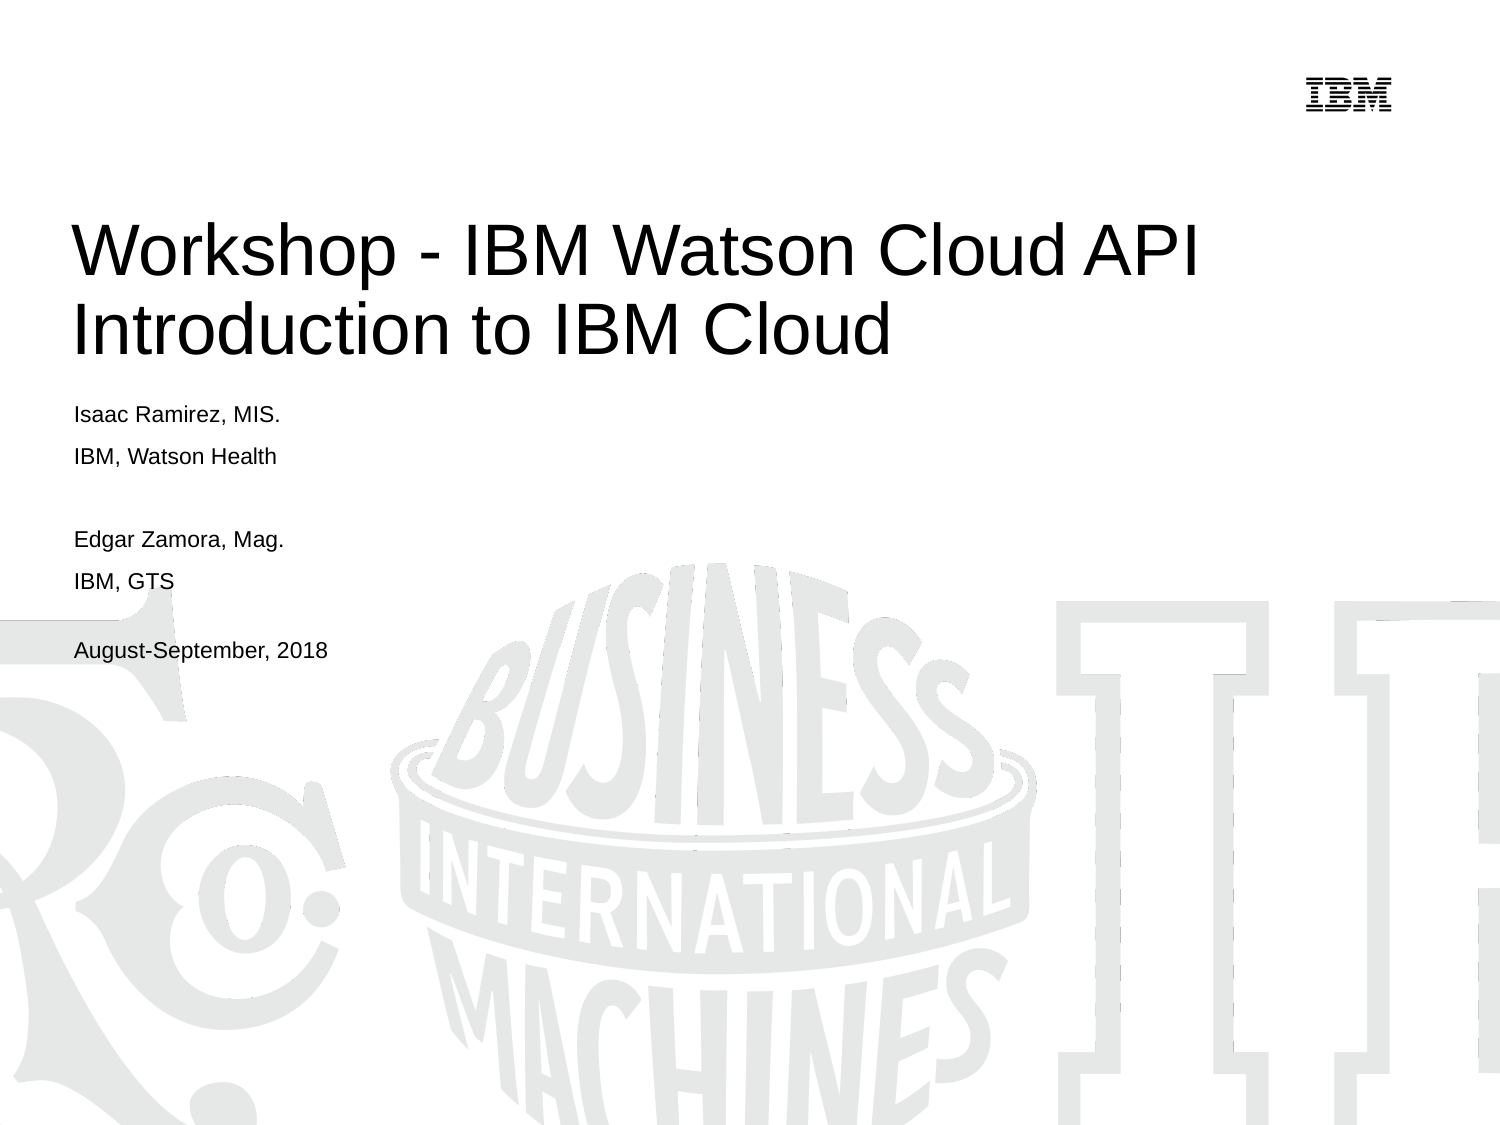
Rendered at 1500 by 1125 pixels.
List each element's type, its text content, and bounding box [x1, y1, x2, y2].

picture [0, 0, 1500, 1125]
title Workshop - IBM Watson Cloud API Introduction to IBM Cloud [56, 205, 1241, 387]
subtitle Isaac Ramirez, MIS. IBM, Watson Health Edgar Zamora, Mag. IBM, GTS August-September, 2018 [59, 391, 1334, 672]
